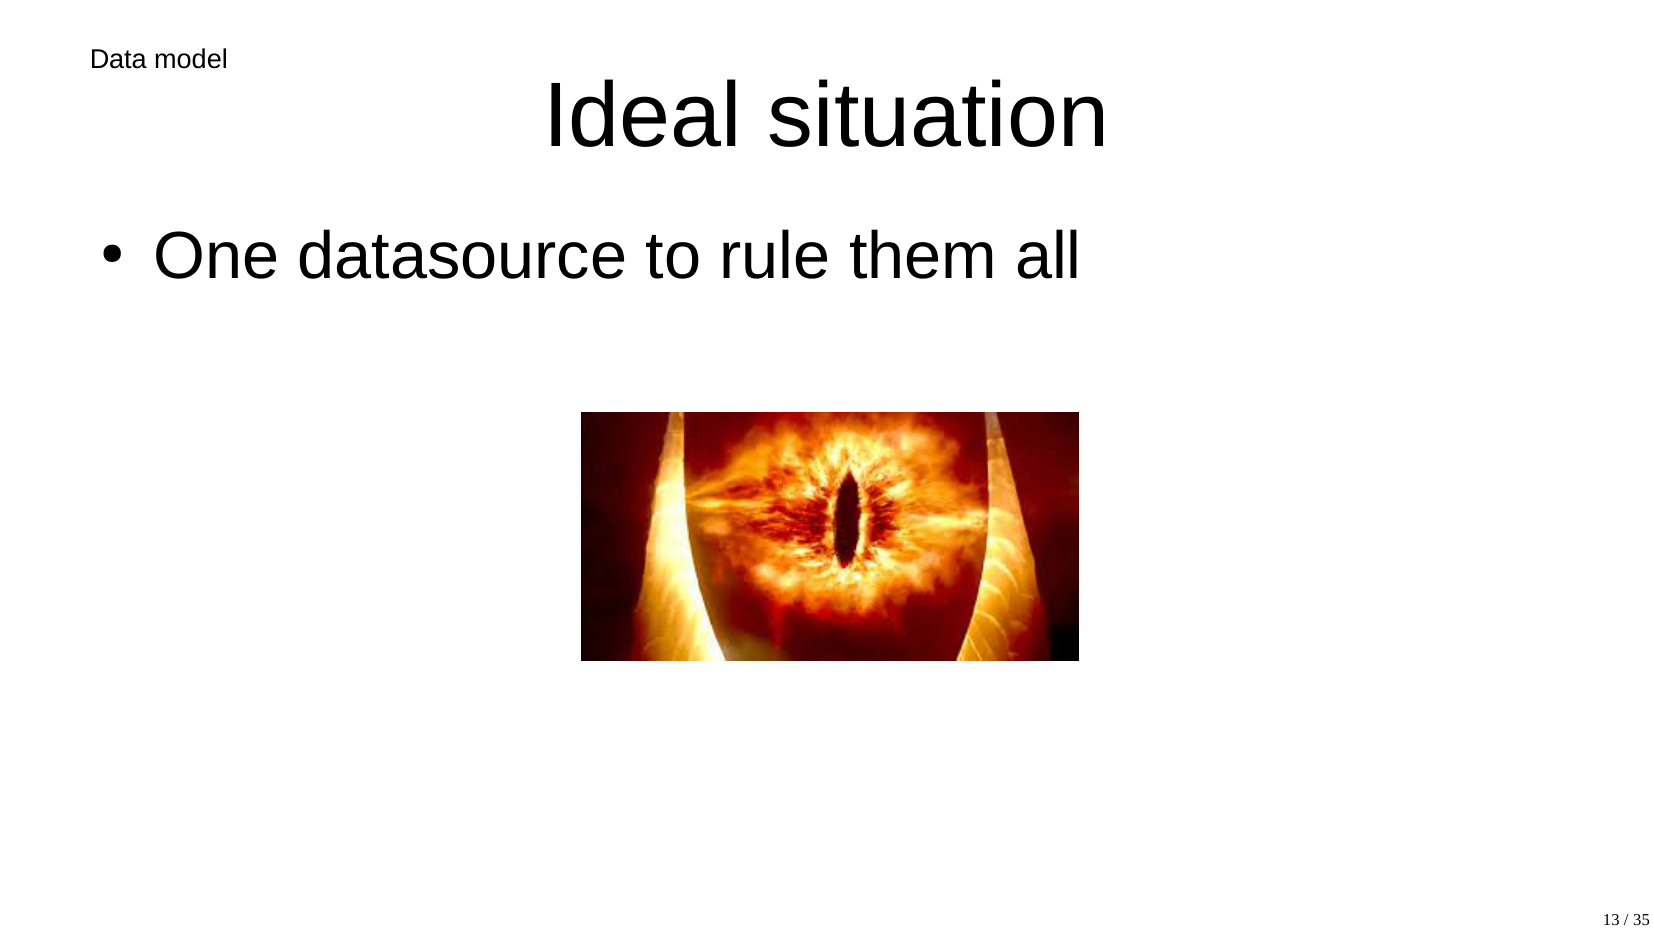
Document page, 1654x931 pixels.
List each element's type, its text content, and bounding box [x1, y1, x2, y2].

picture [581, 412, 1079, 661]
list One datasource to rule them all [82, 217, 1571, 758]
text_box Data model [75, 37, 243, 83]
title Ideal situation [82, 37, 1571, 193]
